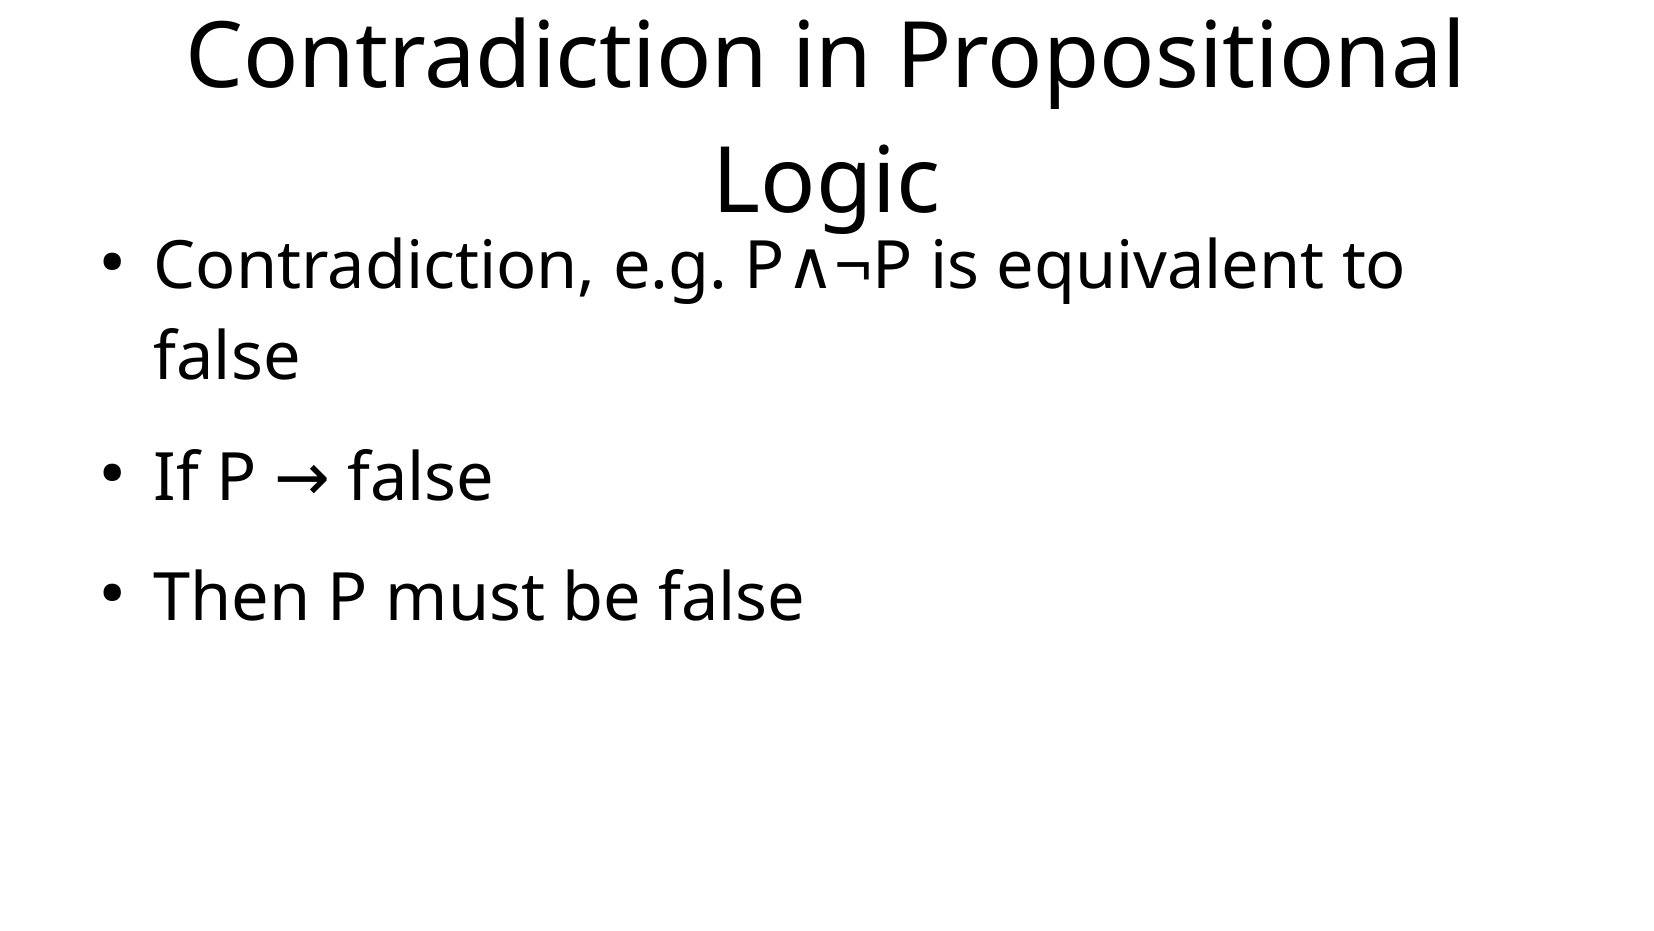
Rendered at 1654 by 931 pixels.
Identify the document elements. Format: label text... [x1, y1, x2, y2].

list Contradiction, e.g. P∧¬P is equivalent to false If P → false Then P must be false [82, 217, 1571, 758]
title Contradiction in Propositional Logic [82, 37, 1571, 193]
